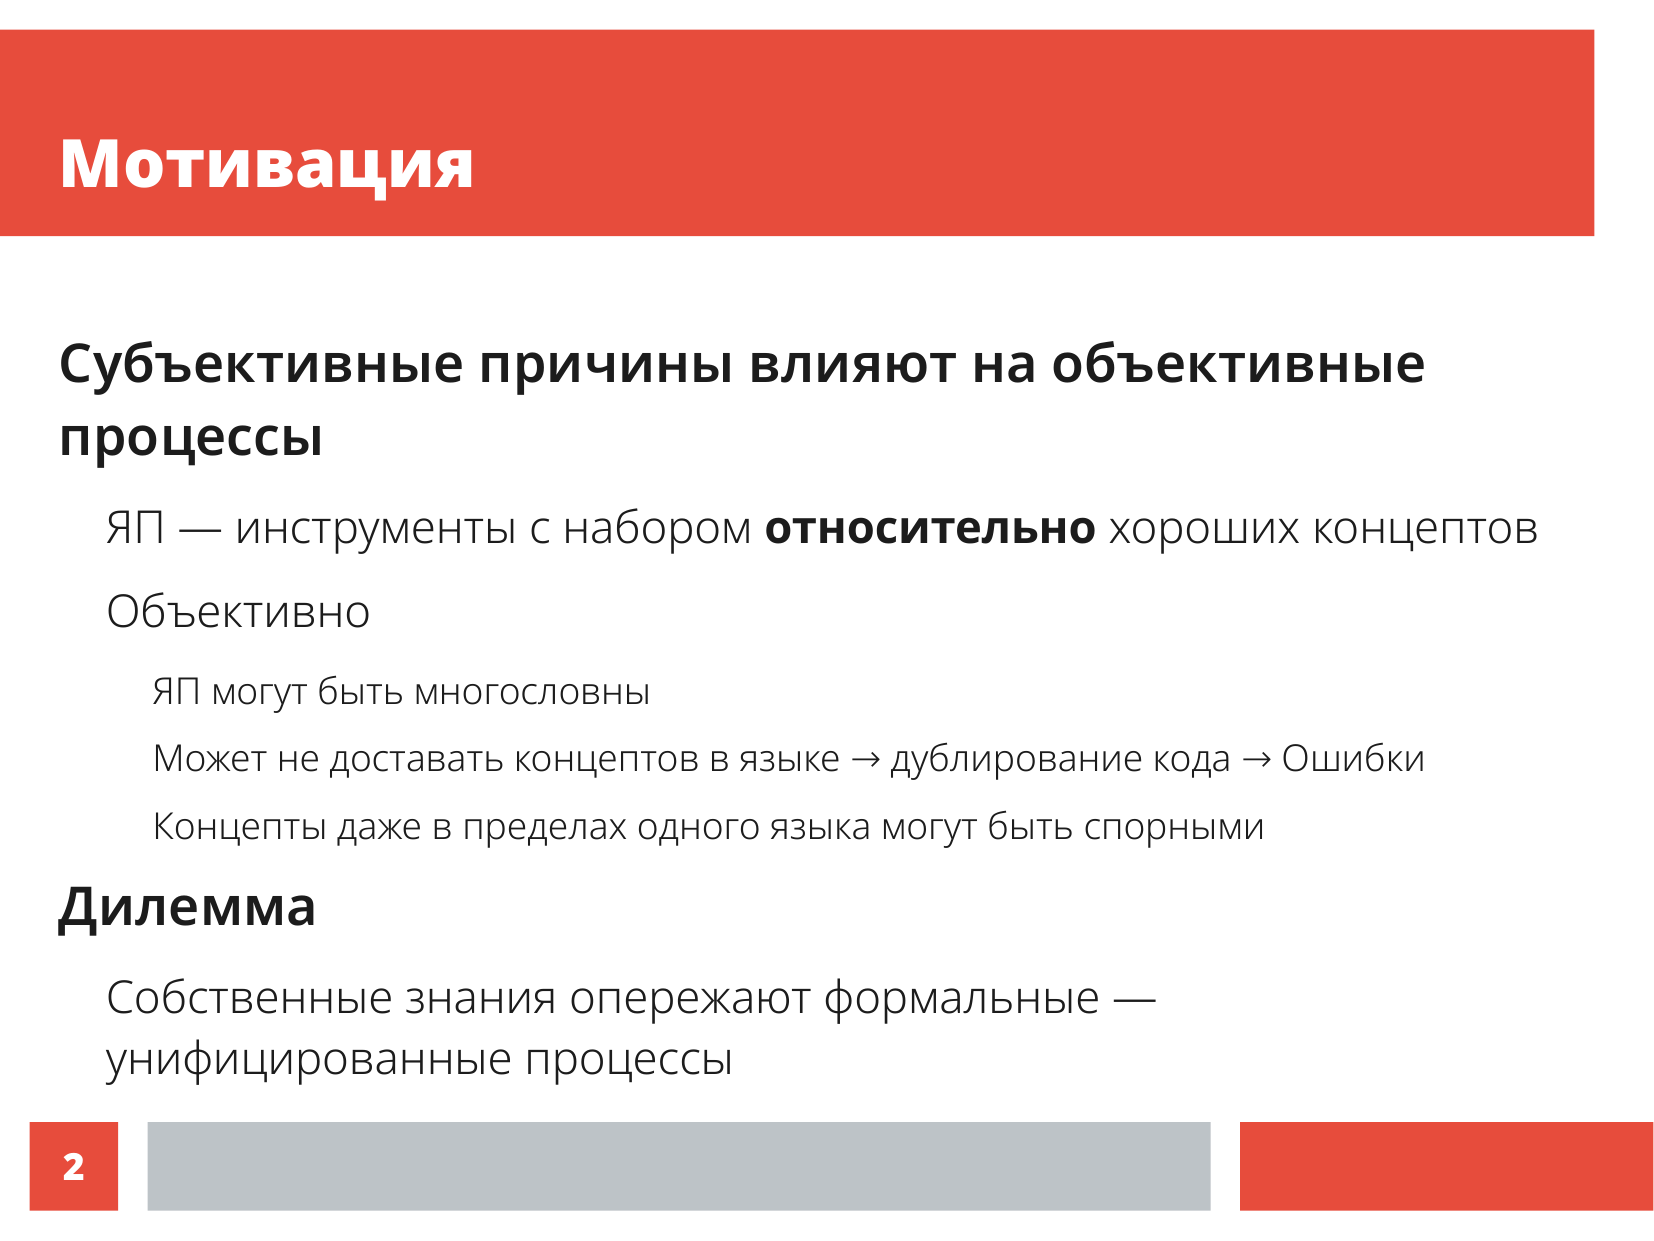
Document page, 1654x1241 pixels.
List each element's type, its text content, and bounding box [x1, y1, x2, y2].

list Субъективные причины влияют на объективные процессы ЯП — инструменты с набором относительно хороших концептов Объективно ЯП могут быть многословны Может не доставать концептов в языке → дублирование кода → Ошибки Концепты даже в пределах одного языка могут быть спорными Дилемма Собственные знания опережают формальные — унифицированные процессы [59, 324, 1565, 1093]
title Мотивация [59, 59, 1595, 207]
